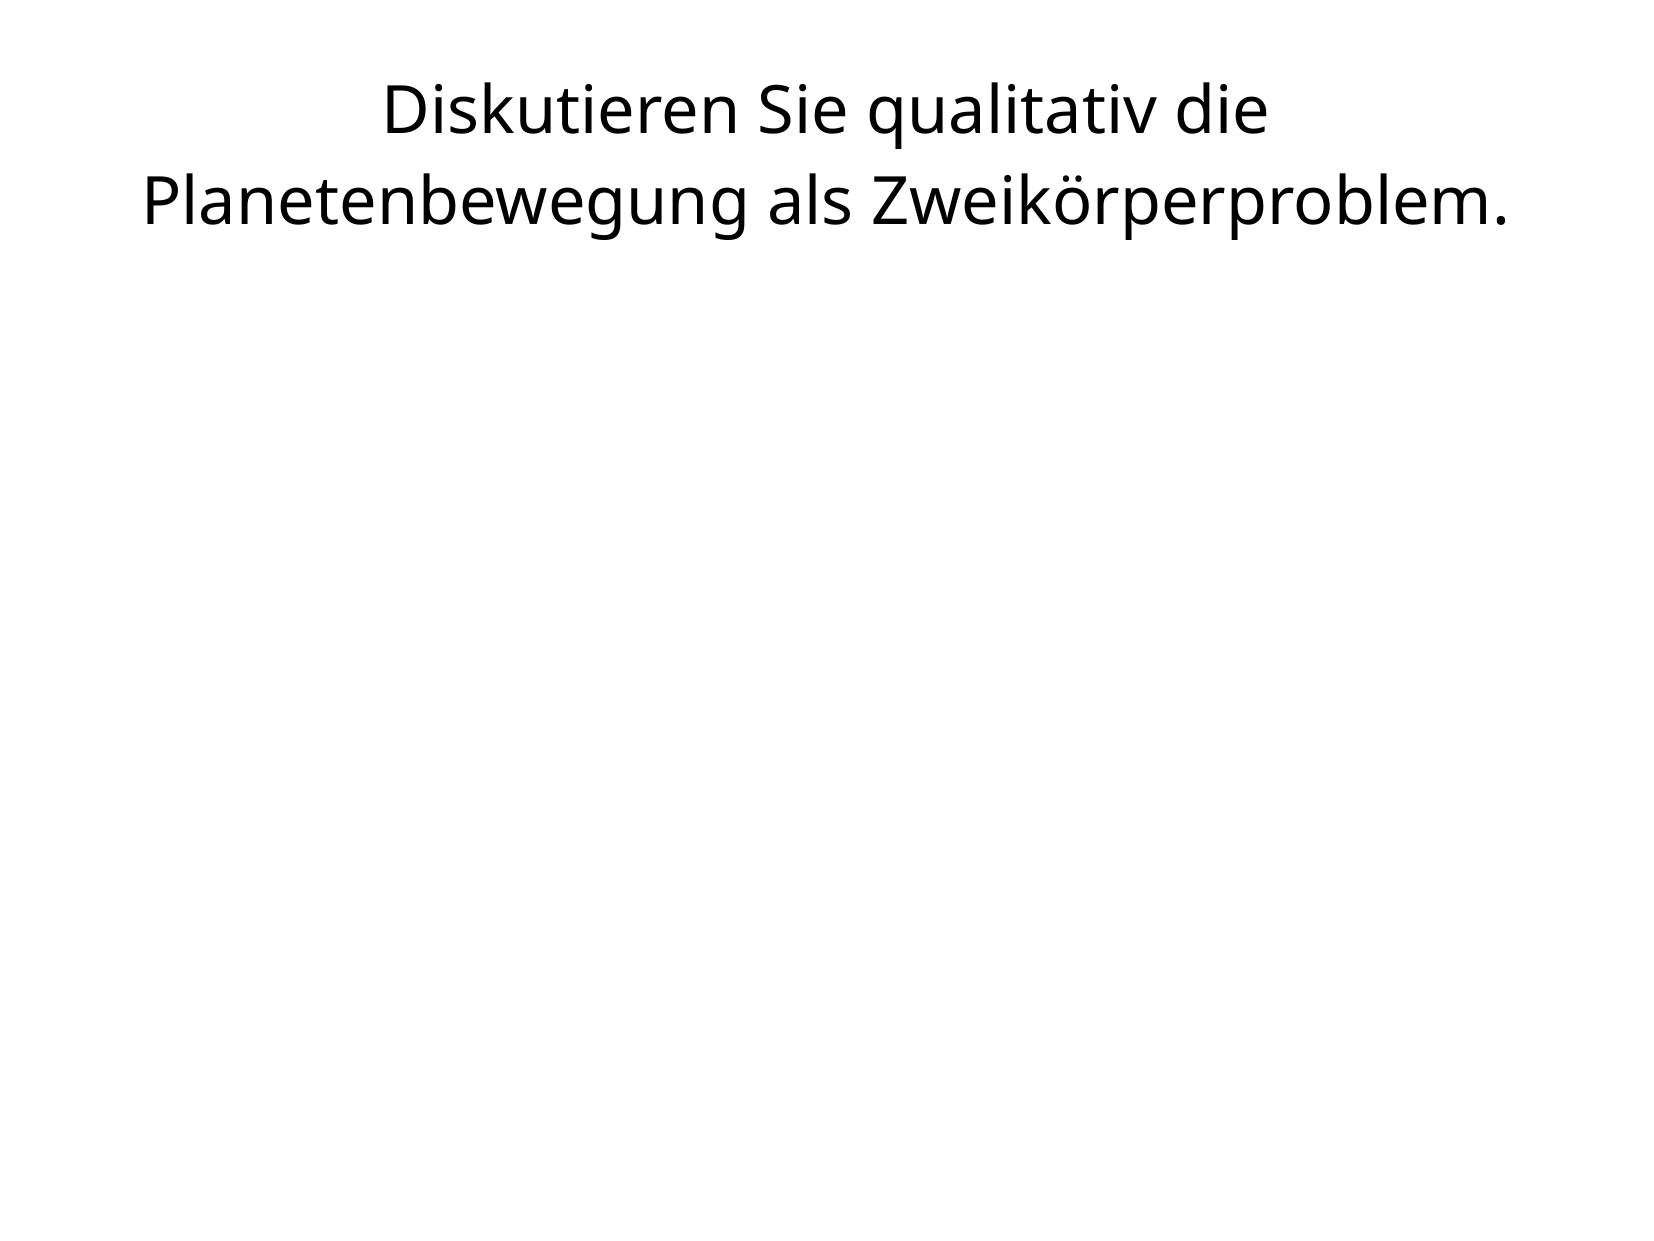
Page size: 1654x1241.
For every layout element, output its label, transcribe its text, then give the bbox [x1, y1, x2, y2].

title Diskutieren Sie qualitativ die Planetenbewegung als Zweikörperproblem. [82, 49, 1571, 257]
